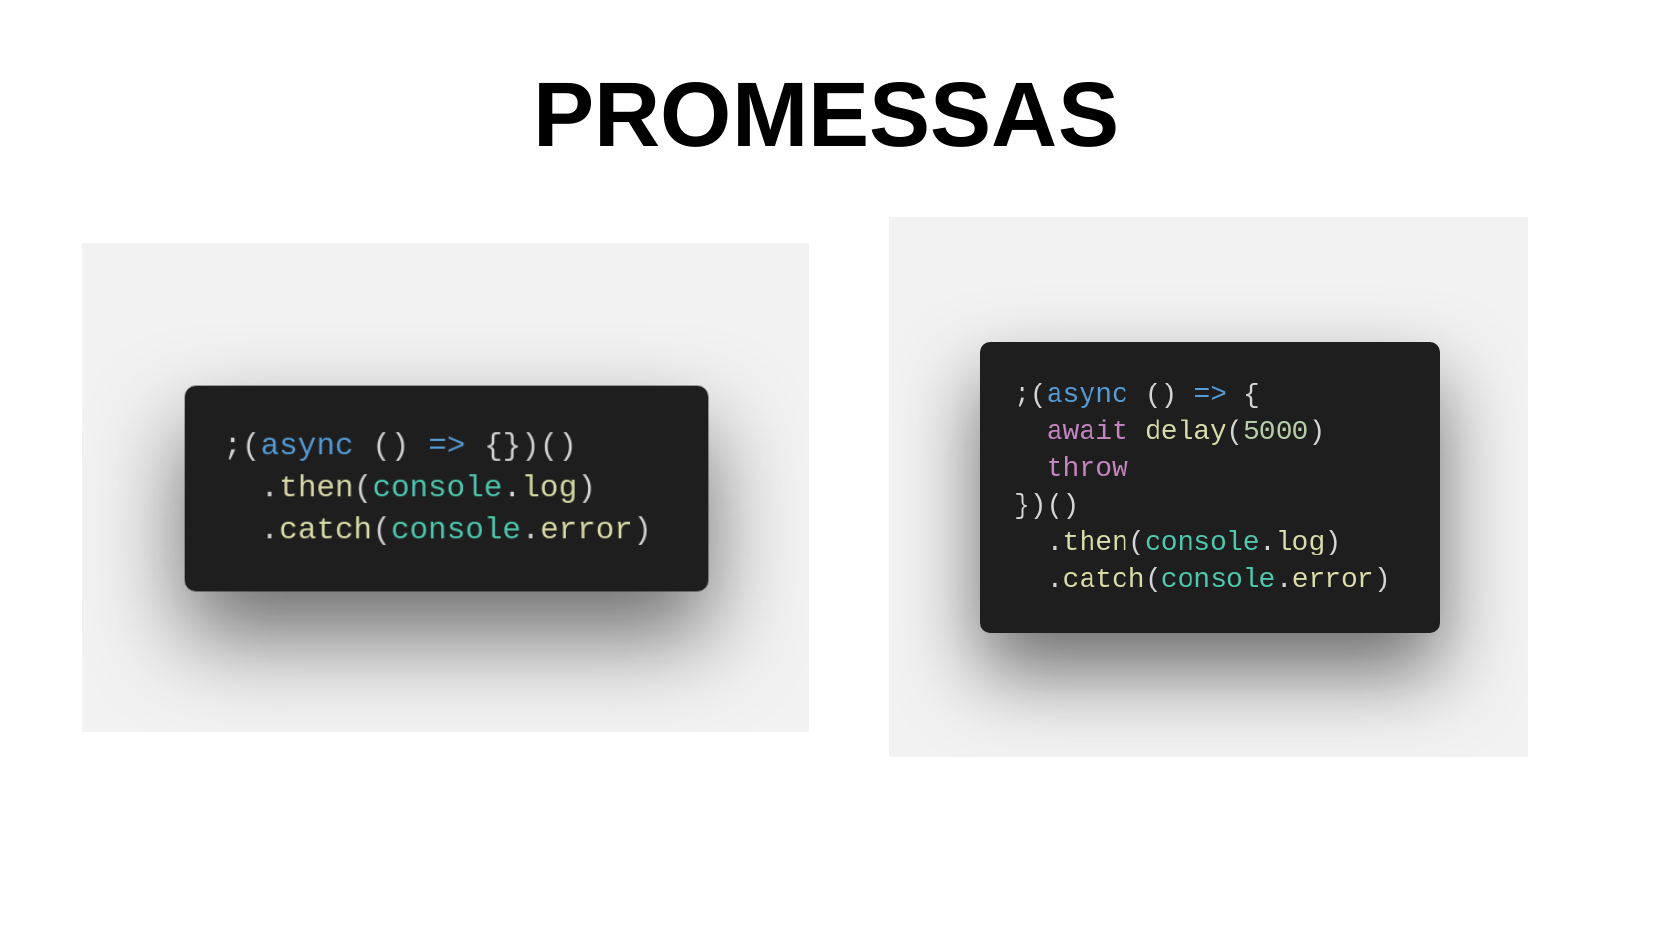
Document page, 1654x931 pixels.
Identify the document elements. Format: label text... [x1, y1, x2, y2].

picture [889, 217, 1528, 758]
title PROMESSAS [82, 37, 1571, 193]
picture [82, 243, 809, 732]
